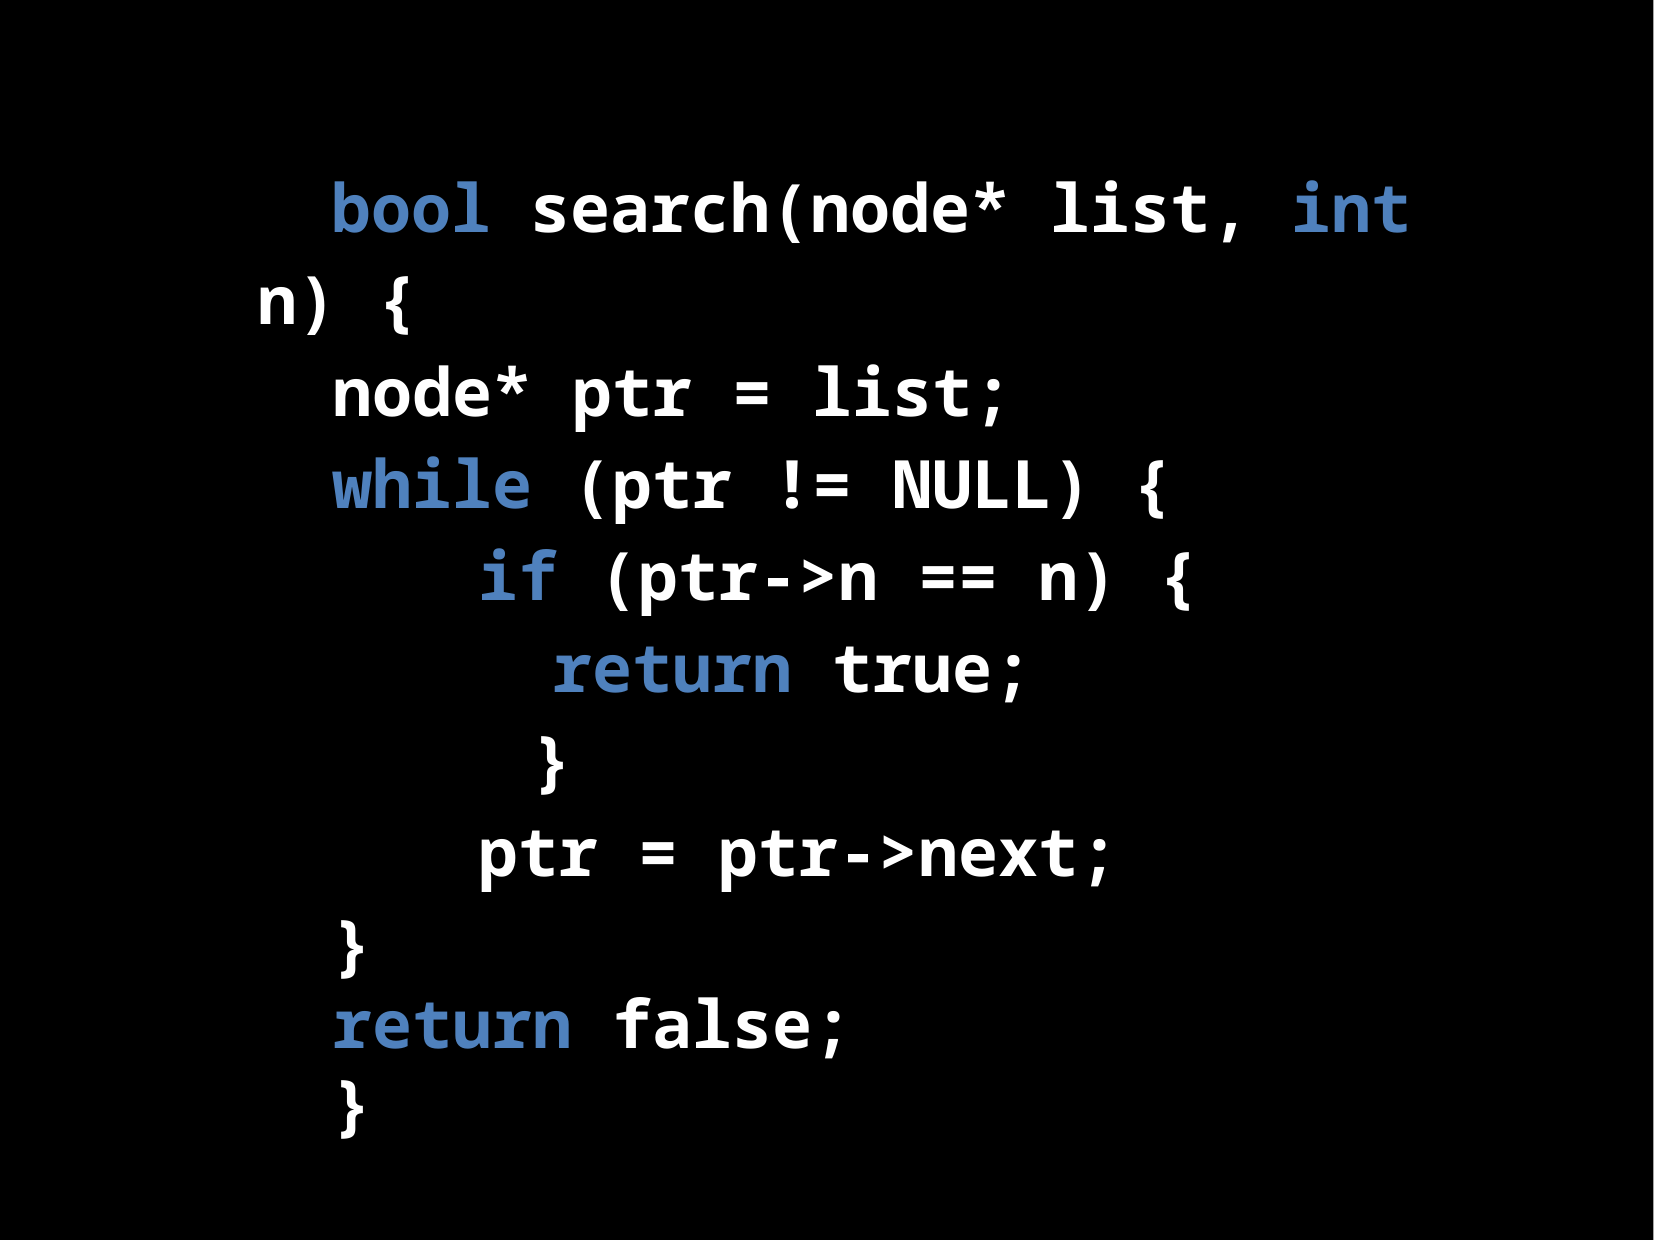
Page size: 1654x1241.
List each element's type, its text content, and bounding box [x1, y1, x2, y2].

text_box bool search(node* list, int n) { node* ptr = list; while (ptr != NULL) { if (ptr->n == n) { return true; } ptr = ptr->next; } return false; } [242, 209, 1453, 1087]
